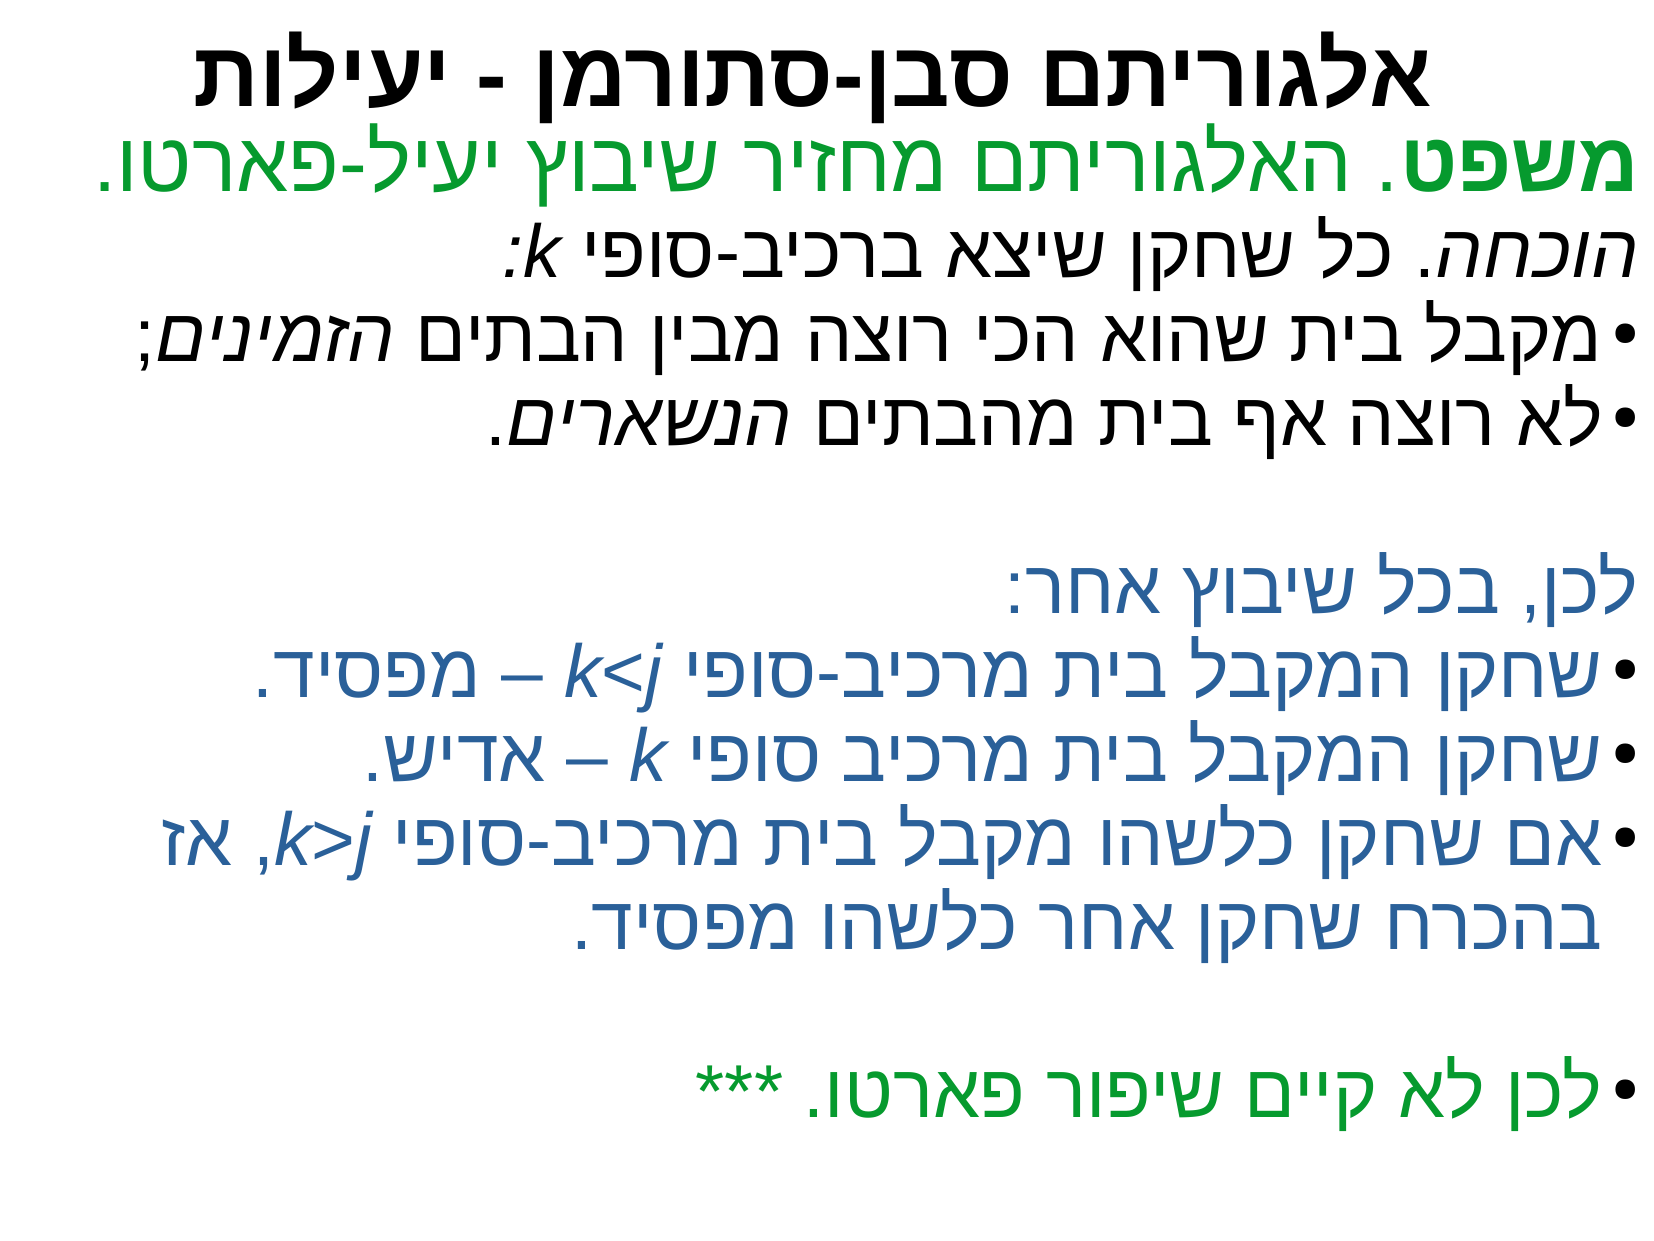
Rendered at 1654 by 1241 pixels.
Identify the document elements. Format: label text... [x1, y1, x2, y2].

title אלגוריתם סבן-סתורמן - יעילות [97, 0, 1531, 109]
text_box משפט. האלגוריתם מחזיר שיבוץ יעיל-פארטו. הוכחה. כל שחקן שיצא ברכיב-סופי k: מקבל בית שהוא הכי רוצה מבין הבתים הזמינים; לא רוצה אף בית מהבתים הנשארים. לכן, בכל שיבוץ אחר: שחקן המקבל בית מרכיב-סופי k<j – מפסיד. שחקן המקבל בית מרכיב סופי k – אדיש. אם שחקן כלשהו מקבל בית מרכיב-סופי k>j, אז בהכרח שחקן אחר כלשהו מפסיד. לכן לא קיים שיפור פארטו. *** [0, 109, 1654, 1216]
